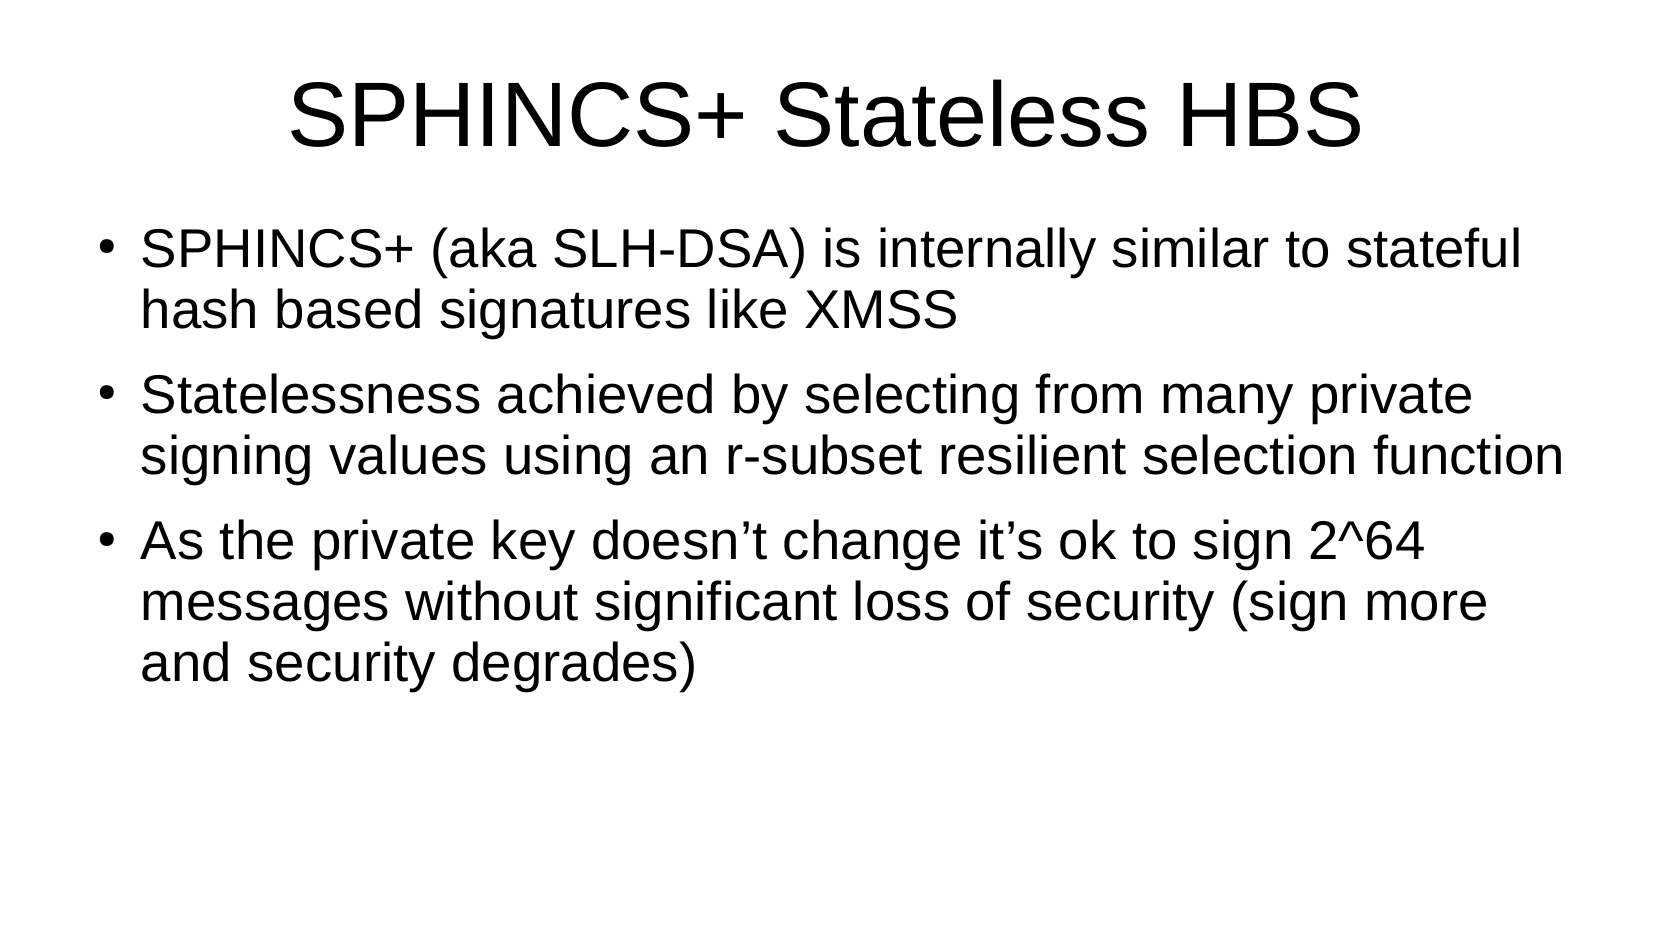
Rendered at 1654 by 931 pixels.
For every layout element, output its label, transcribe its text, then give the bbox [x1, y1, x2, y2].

list SPHINCS+ (aka SLH-DSA) is internally similar to stateful hash based signatures like XMSS Statelessness achieved by selecting from many private signing values using an r-subset resilient selection function As the private key doesn’t change it’s ok to sign 2^64 messages without significant loss of security (sign more and security degrades) [82, 217, 1571, 758]
title SPHINCS+ Stateless HBS [82, 37, 1571, 193]
